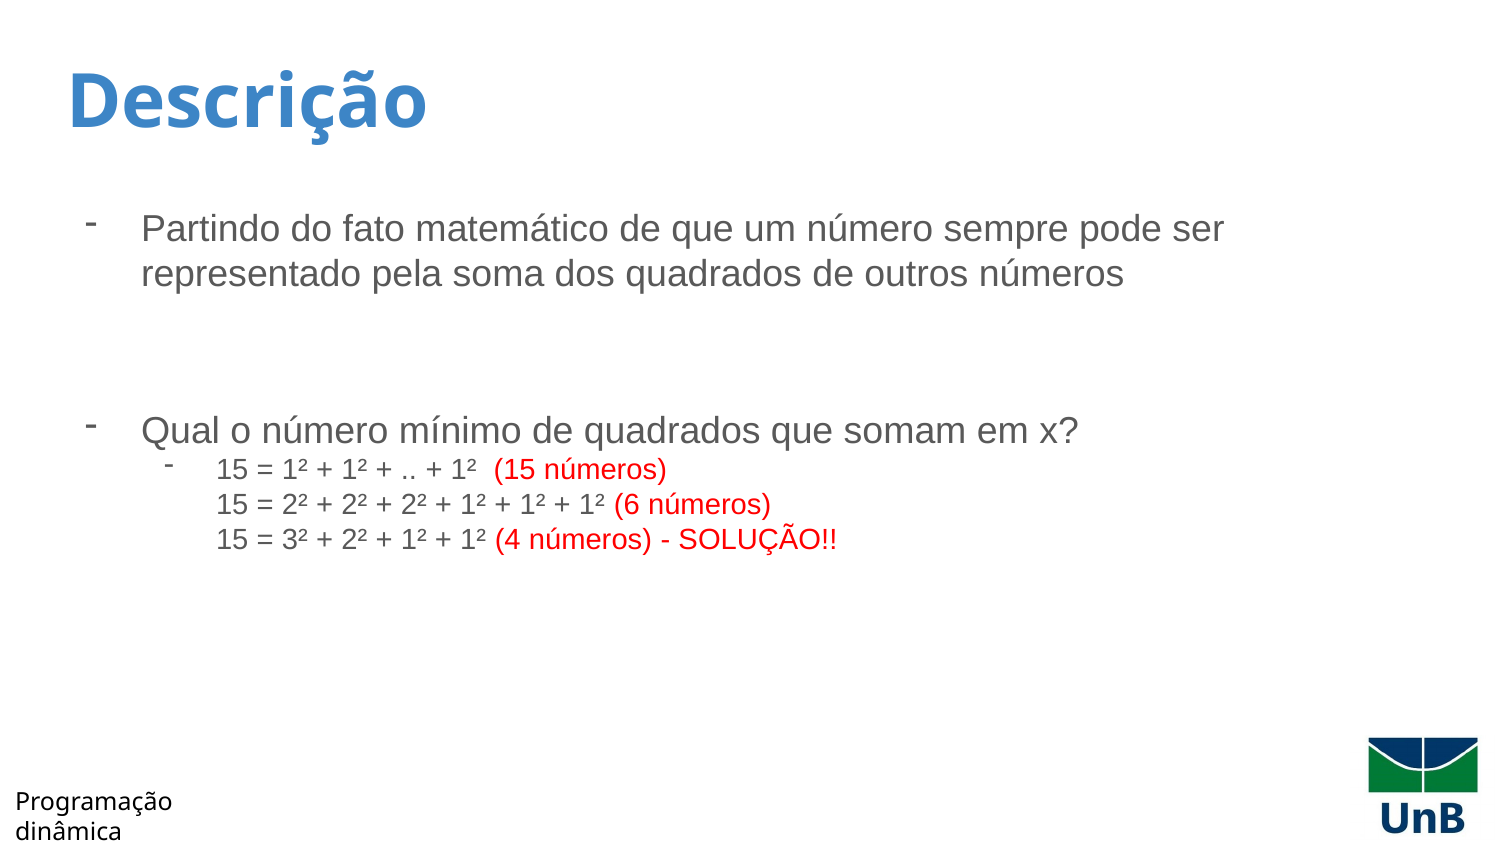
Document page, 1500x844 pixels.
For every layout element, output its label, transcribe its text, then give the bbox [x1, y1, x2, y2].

list Partindo do fato matemático de que um número sempre pode ser representado pela soma dos quadrados de outros números Qual o número mínimo de quadrados que somam em x? 15 = 1² + 1² + .. + 1² (15 números) 15 = 2² + 2² + 2² + 1² + 1² + 1² (6 números) 15 = 3² + 2² + 1² + 1² (4 números) - SOLUÇÃO!! [51, 189, 1449, 736]
text_box Programação dinâmica [0, 792, 290, 840]
title Descrição [51, 37, 1449, 157]
picture [1350, 735, 1495, 840]
